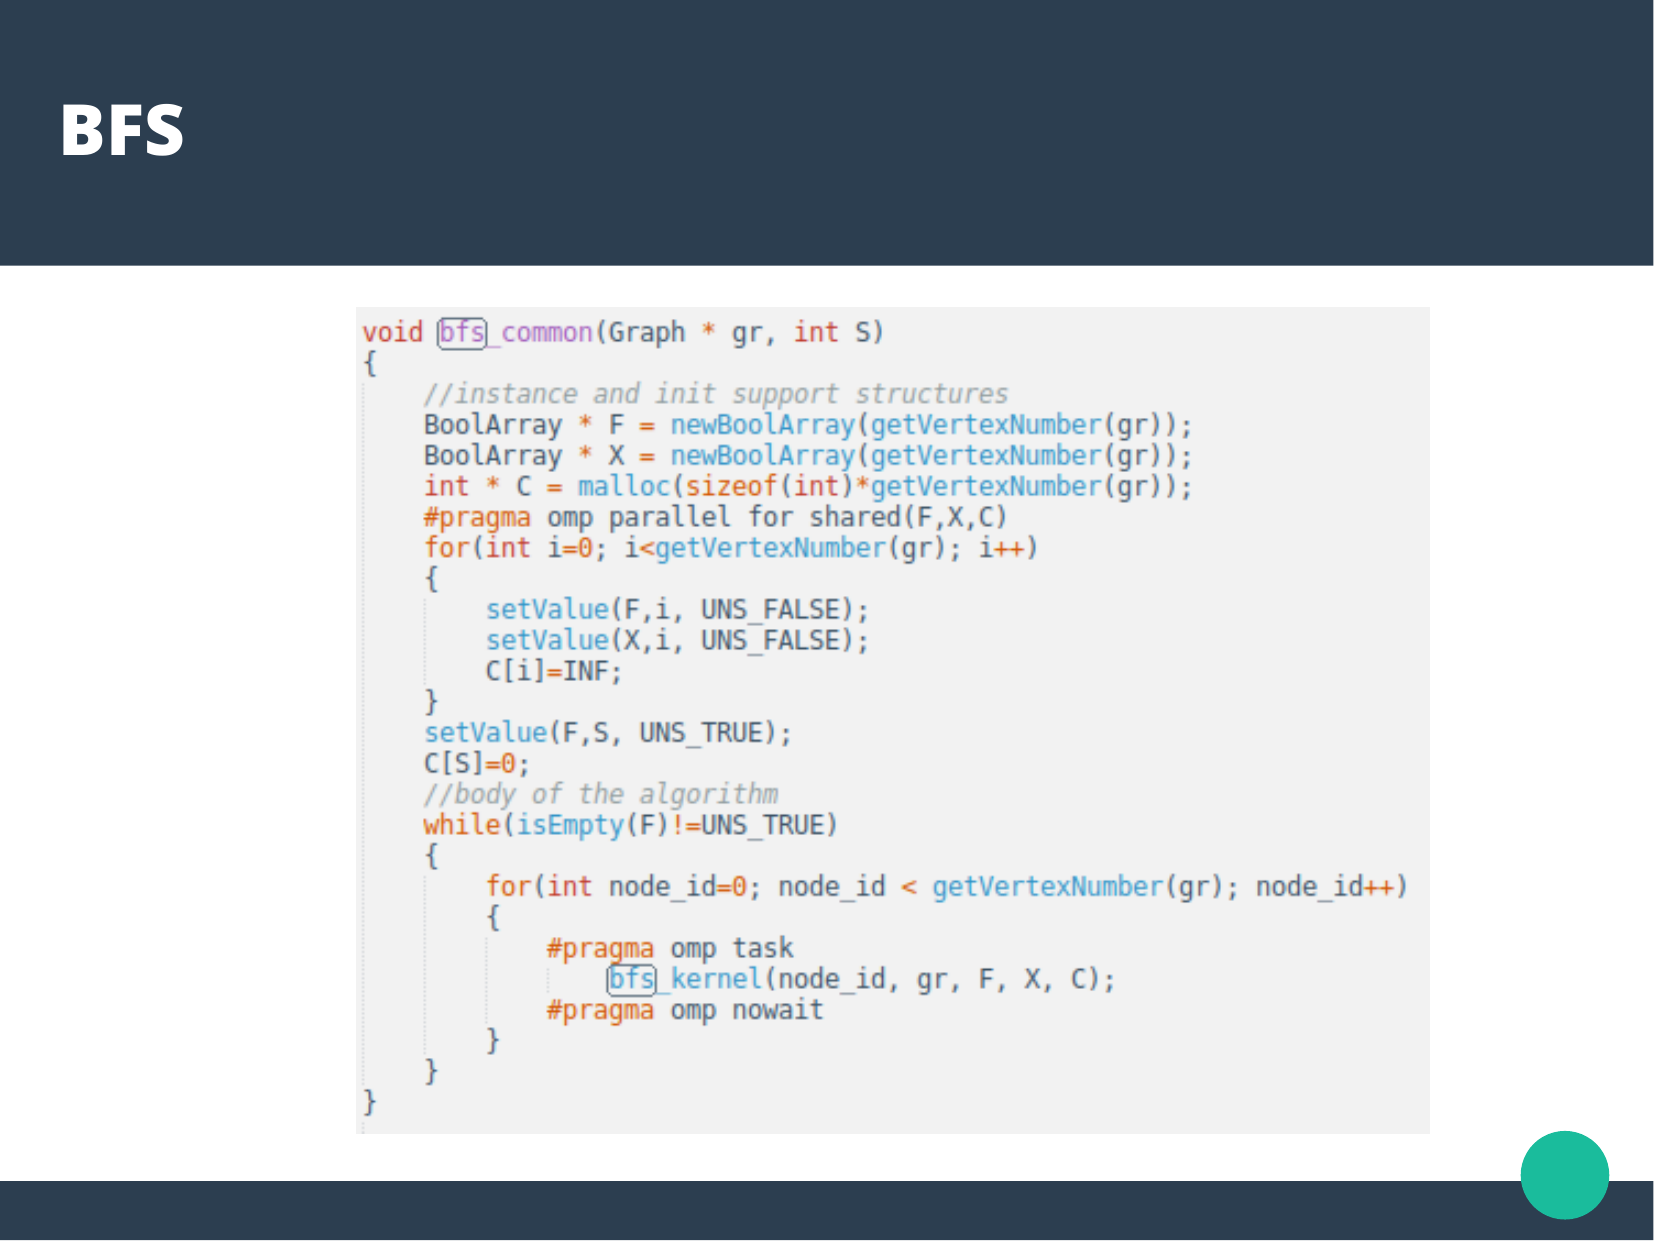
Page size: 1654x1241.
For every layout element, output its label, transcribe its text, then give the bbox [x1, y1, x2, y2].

picture [356, 307, 1430, 1134]
title BFS [59, 49, 1595, 207]
